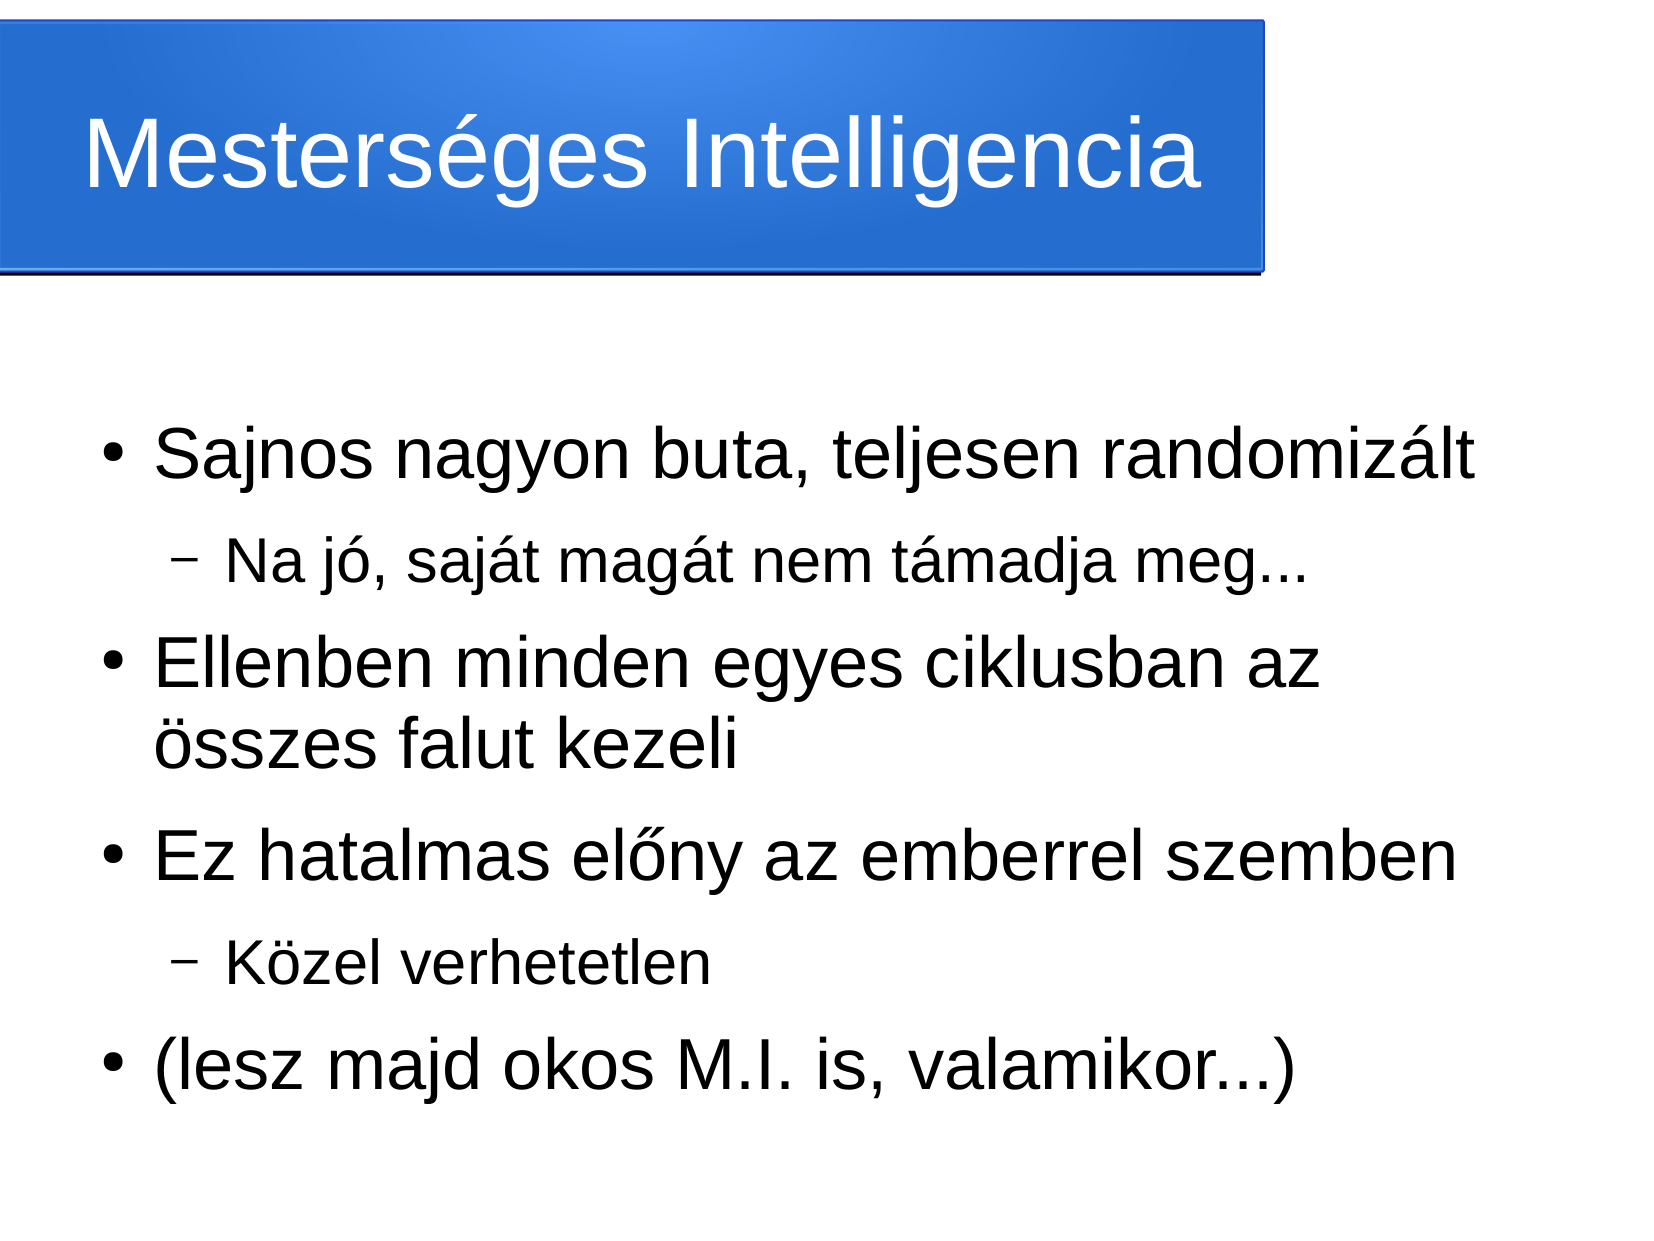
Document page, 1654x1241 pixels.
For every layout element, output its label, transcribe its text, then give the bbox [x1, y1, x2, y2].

list Sajnos nagyon buta, teljesen randomizált Na jó, saját magát nem támadja meg... Ellenben minden egyes ciklusban az összes falut kezeli Ez hatalmas előny az emberrel szemben Közel verhetetlen (lesz majd okos M.I. is, valamikor...) [82, 413, 1538, 1133]
title Mesterséges Intelligencia [82, 49, 1250, 257]
